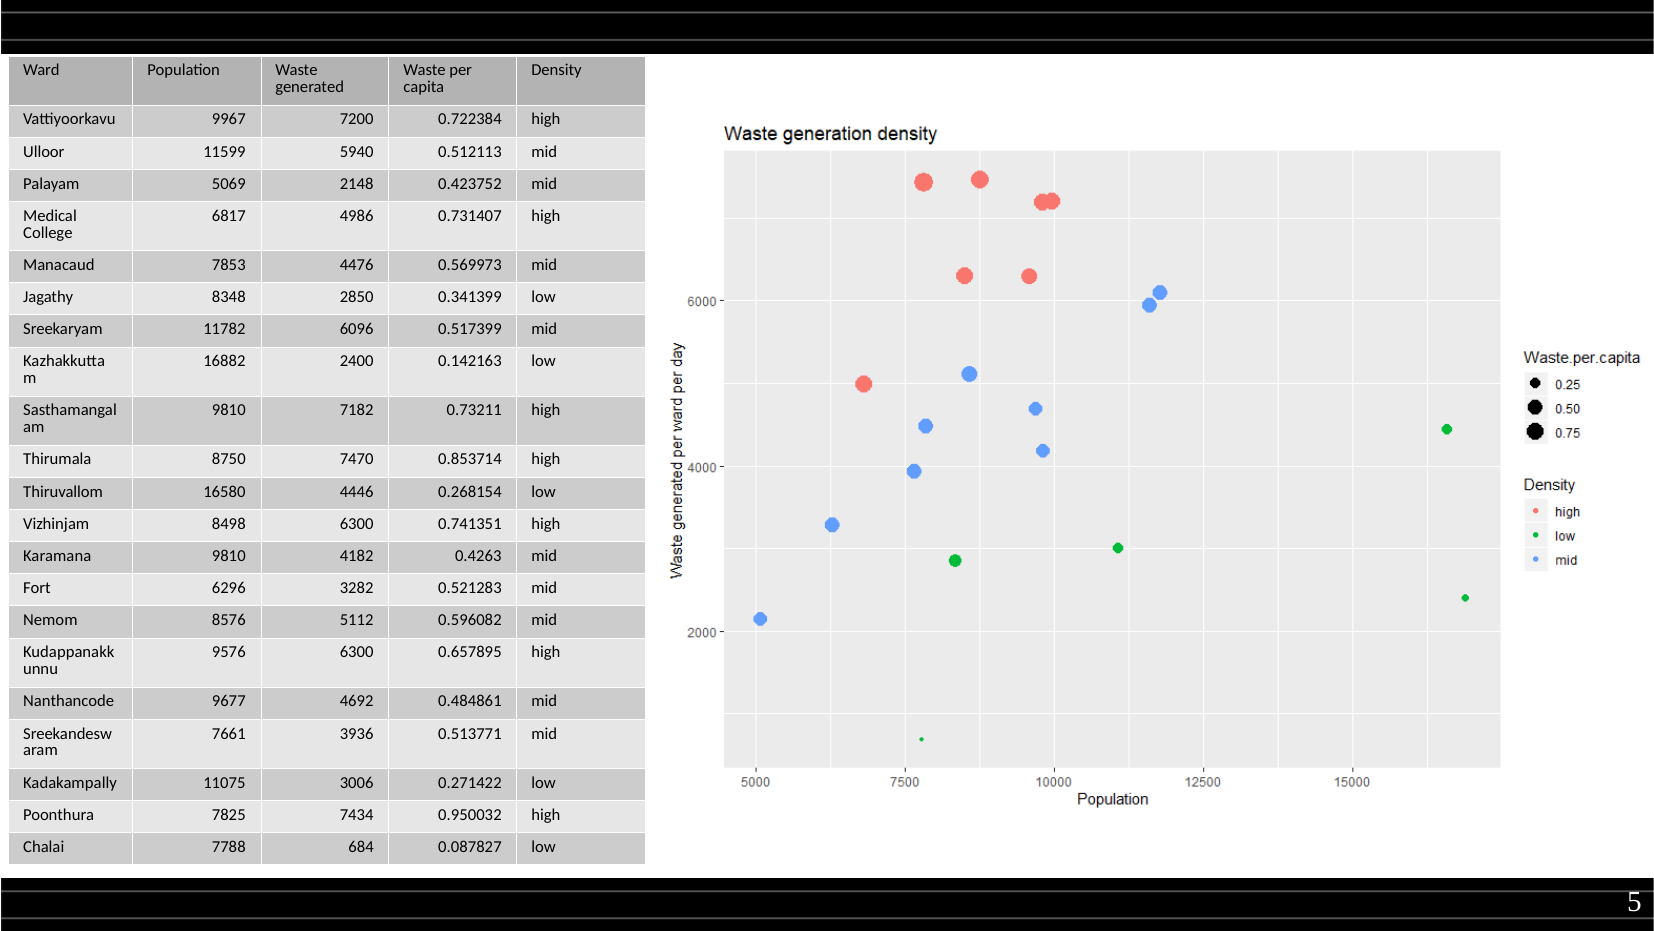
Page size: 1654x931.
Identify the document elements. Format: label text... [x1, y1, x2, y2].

table_cell 7200 [262, 106, 388, 137]
table_cell 0.521283 [389, 574, 516, 605]
table_cell Sreekaryam [9, 315, 132, 347]
table_cell high [517, 397, 645, 445]
table_cell 7470 [262, 446, 388, 477]
table_cell 6296 [133, 574, 261, 605]
table_cell 4446 [262, 478, 388, 509]
table_cell 5069 [133, 170, 261, 201]
table_cell 2400 [262, 348, 388, 396]
table_cell low [517, 348, 645, 396]
table_cell 7853 [133, 251, 261, 282]
table_cell 0.423752 [389, 170, 516, 201]
table_cell high [517, 510, 645, 541]
table_cell high [517, 639, 645, 687]
table_cell Nanthancode [9, 688, 132, 719]
table_cell Sreekandeswaram [9, 720, 132, 768]
table_cell 4692 [262, 688, 388, 719]
table_header Ward [9, 57, 132, 105]
table_cell mid [517, 315, 645, 347]
table_cell mid [517, 170, 645, 201]
table_header Population [133, 57, 261, 105]
table_cell Vizhinjam [9, 510, 132, 541]
table_cell 6300 [262, 639, 388, 687]
table_cell 0.731407 [389, 202, 516, 250]
table_cell 0.596082 [389, 606, 516, 638]
table_cell 9677 [133, 688, 261, 719]
table_cell Jagathy [9, 283, 132, 314]
table_cell 8348 [133, 283, 261, 314]
table_cell 0.512113 [389, 138, 516, 169]
table_cell 0.569973 [389, 251, 516, 282]
table_cell 0.741351 [389, 510, 516, 541]
table_cell Fort [9, 574, 132, 605]
table_cell 0.341399 [389, 283, 516, 314]
table_cell 5112 [262, 606, 388, 638]
table_header Density [517, 57, 645, 105]
table_cell 0.513771 [389, 720, 516, 768]
table_cell 11599 [133, 138, 261, 169]
table_cell 0.4263 [389, 542, 516, 573]
table_cell 11075 [133, 769, 261, 800]
table_cell 9967 [133, 106, 261, 137]
table_cell high [517, 801, 645, 832]
table_cell Manacaud [9, 251, 132, 282]
table_cell mid [517, 606, 645, 638]
table_cell 0.087827 [389, 833, 516, 864]
table_cell 4476 [262, 251, 388, 282]
table_cell 0.853714 [389, 446, 516, 477]
table_cell 0.657895 [389, 639, 516, 687]
table_cell high [517, 202, 645, 250]
table_cell 6096 [262, 315, 388, 347]
table_cell 8750 [133, 446, 261, 477]
table_cell 7825 [133, 801, 261, 832]
table_cell Palayam [9, 170, 132, 201]
table_cell 8498 [133, 510, 261, 541]
table_cell mid [517, 720, 645, 768]
table_cell low [517, 769, 645, 800]
table_cell 3006 [262, 769, 388, 800]
table_cell 9810 [133, 397, 261, 445]
table_header Waste generated [262, 57, 388, 105]
table_cell mid [517, 542, 645, 573]
table_cell 4986 [262, 202, 388, 250]
table_cell high [517, 106, 645, 137]
table_cell Thiruvallom [9, 478, 132, 509]
table_cell low [517, 833, 645, 864]
table_cell 3936 [262, 720, 388, 768]
table_cell 8576 [133, 606, 261, 638]
table_cell 16882 [133, 348, 261, 396]
table_cell 2148 [262, 170, 388, 201]
table_cell 0.271422 [389, 769, 516, 800]
table_cell 0.73211 [389, 397, 516, 445]
table_cell 16580 [133, 478, 261, 509]
table_cell Thirumala [9, 446, 132, 477]
table_cell Nemom [9, 606, 132, 638]
table_cell low [517, 283, 645, 314]
table_cell Medical College [9, 202, 132, 250]
table_cell Sasthamangalam [9, 397, 132, 445]
table_cell 684 [262, 833, 388, 864]
table_cell 0.268154 [389, 478, 516, 509]
table_cell Kazhakkuttam [9, 348, 132, 396]
table_cell 5940 [262, 138, 388, 169]
table_cell mid [517, 574, 645, 605]
table_cell 6817 [133, 202, 261, 250]
table_cell Karamana [9, 542, 132, 573]
table_cell 7434 [262, 801, 388, 832]
table_cell 3282 [262, 574, 388, 605]
table_cell 9810 [133, 542, 261, 573]
table_cell Poonthura [9, 801, 132, 832]
picture [1, 878, 1654, 931]
table_cell Kadakampally [9, 769, 132, 800]
table_cell 7661 [133, 720, 261, 768]
table_cell 0.950032 [389, 801, 516, 832]
table_cell mid [517, 138, 645, 169]
table_cell 9576 [133, 639, 261, 687]
table_cell Ulloor [9, 138, 132, 169]
table_cell high [517, 446, 645, 477]
table_cell 0.484861 [389, 688, 516, 719]
table_cell mid [517, 251, 645, 282]
table_cell 0.142163 [389, 348, 516, 396]
table_cell 0.722384 [389, 106, 516, 137]
table_cell 6300 [262, 510, 388, 541]
table_cell 11782 [133, 315, 261, 347]
table_header Waste per capita [389, 57, 516, 105]
table_cell 2850 [262, 283, 388, 314]
picture [661, 117, 1646, 815]
table_cell 4182 [262, 542, 388, 573]
table_cell low [517, 478, 645, 509]
table_cell 7182 [262, 397, 388, 445]
picture [1, 0, 1654, 54]
table_cell Chalai [9, 833, 132, 864]
table_cell 0.517399 [389, 315, 516, 347]
table_cell Kudappanakkunnu [9, 639, 132, 687]
table_cell Vattiyoorkavu [9, 106, 132, 137]
table_cell mid [517, 688, 645, 719]
table_cell 7788 [133, 833, 261, 864]
